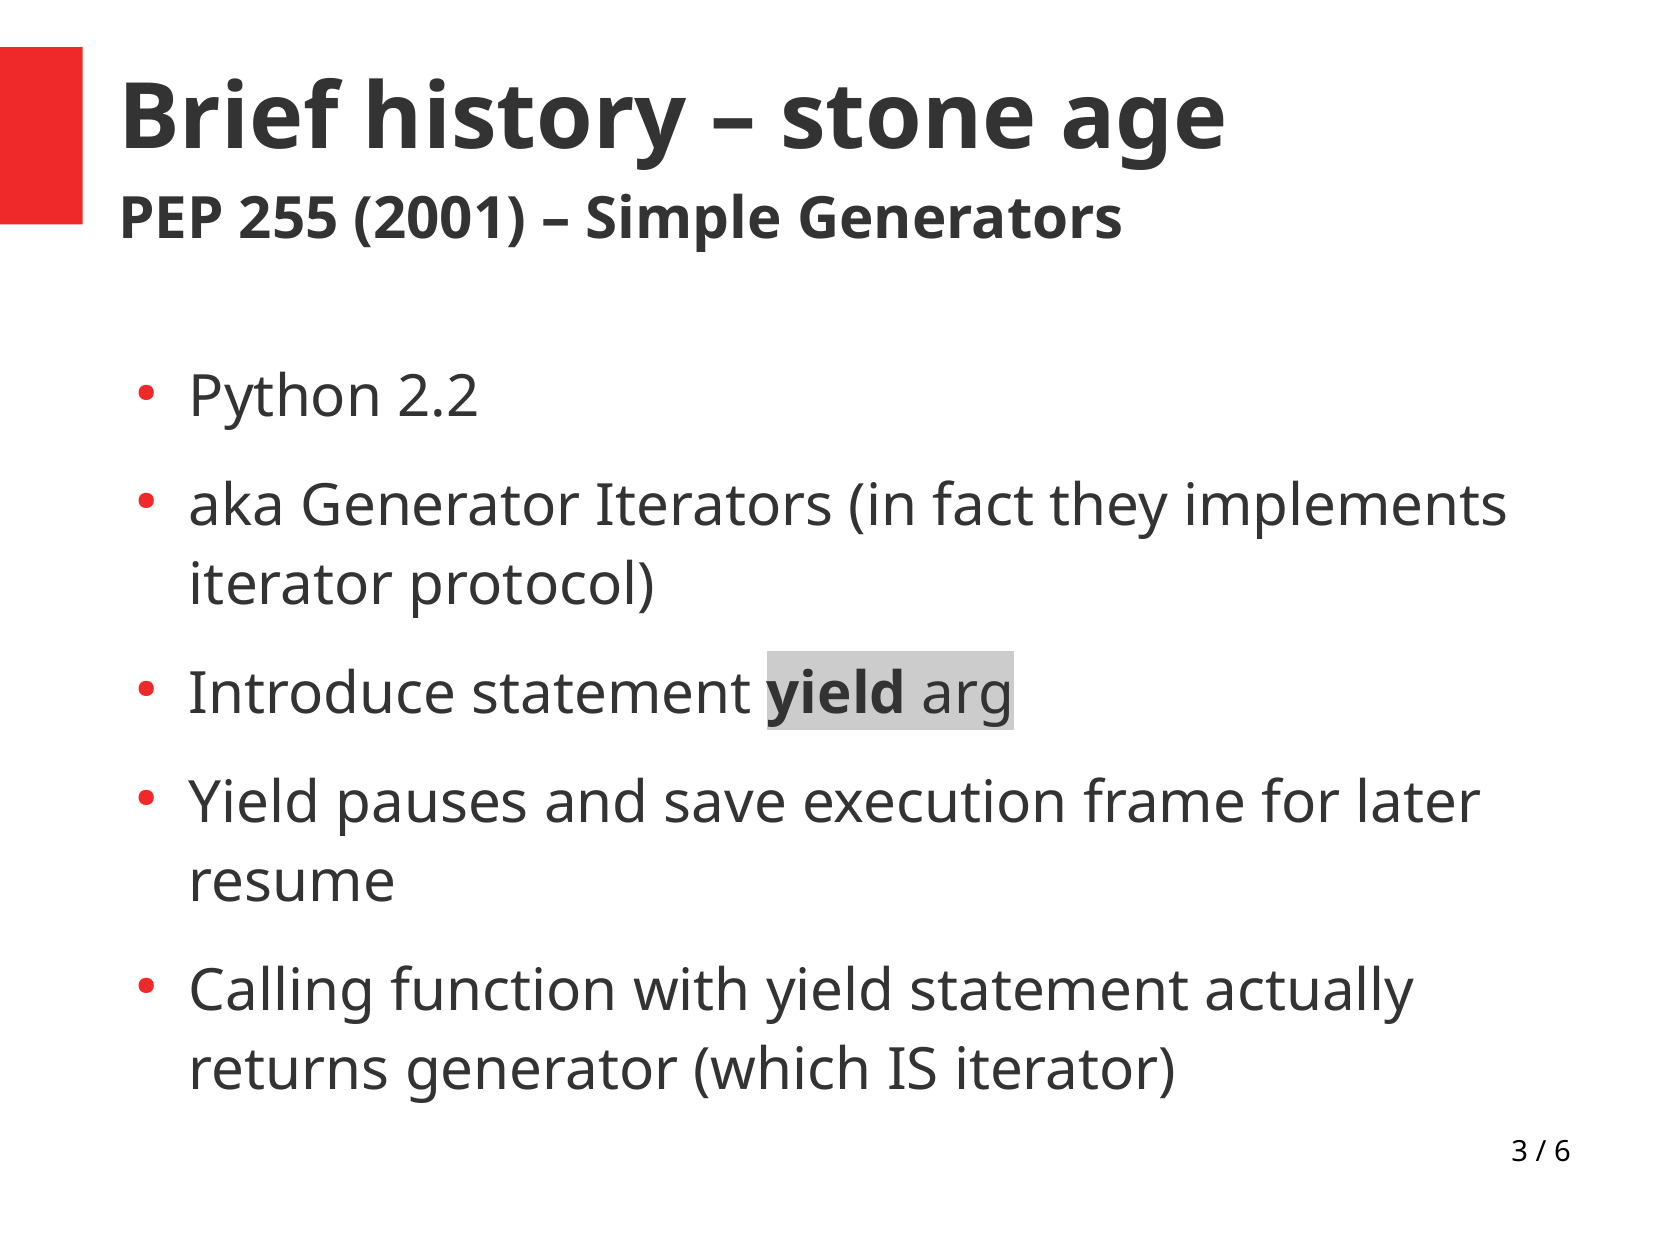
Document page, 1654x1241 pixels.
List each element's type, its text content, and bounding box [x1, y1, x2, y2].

list Python 2.2 aka Generator Iterators (in fact they implements iterator protocol) Introduce statement yield arg Yield pauses and save execution frame for later resume Calling function with yield statement actually returns generator (which IS iterator) [118, 354, 1536, 1074]
title Brief history – stone age PEP 255 (2001) – Simple Generators [118, 49, 1571, 257]
